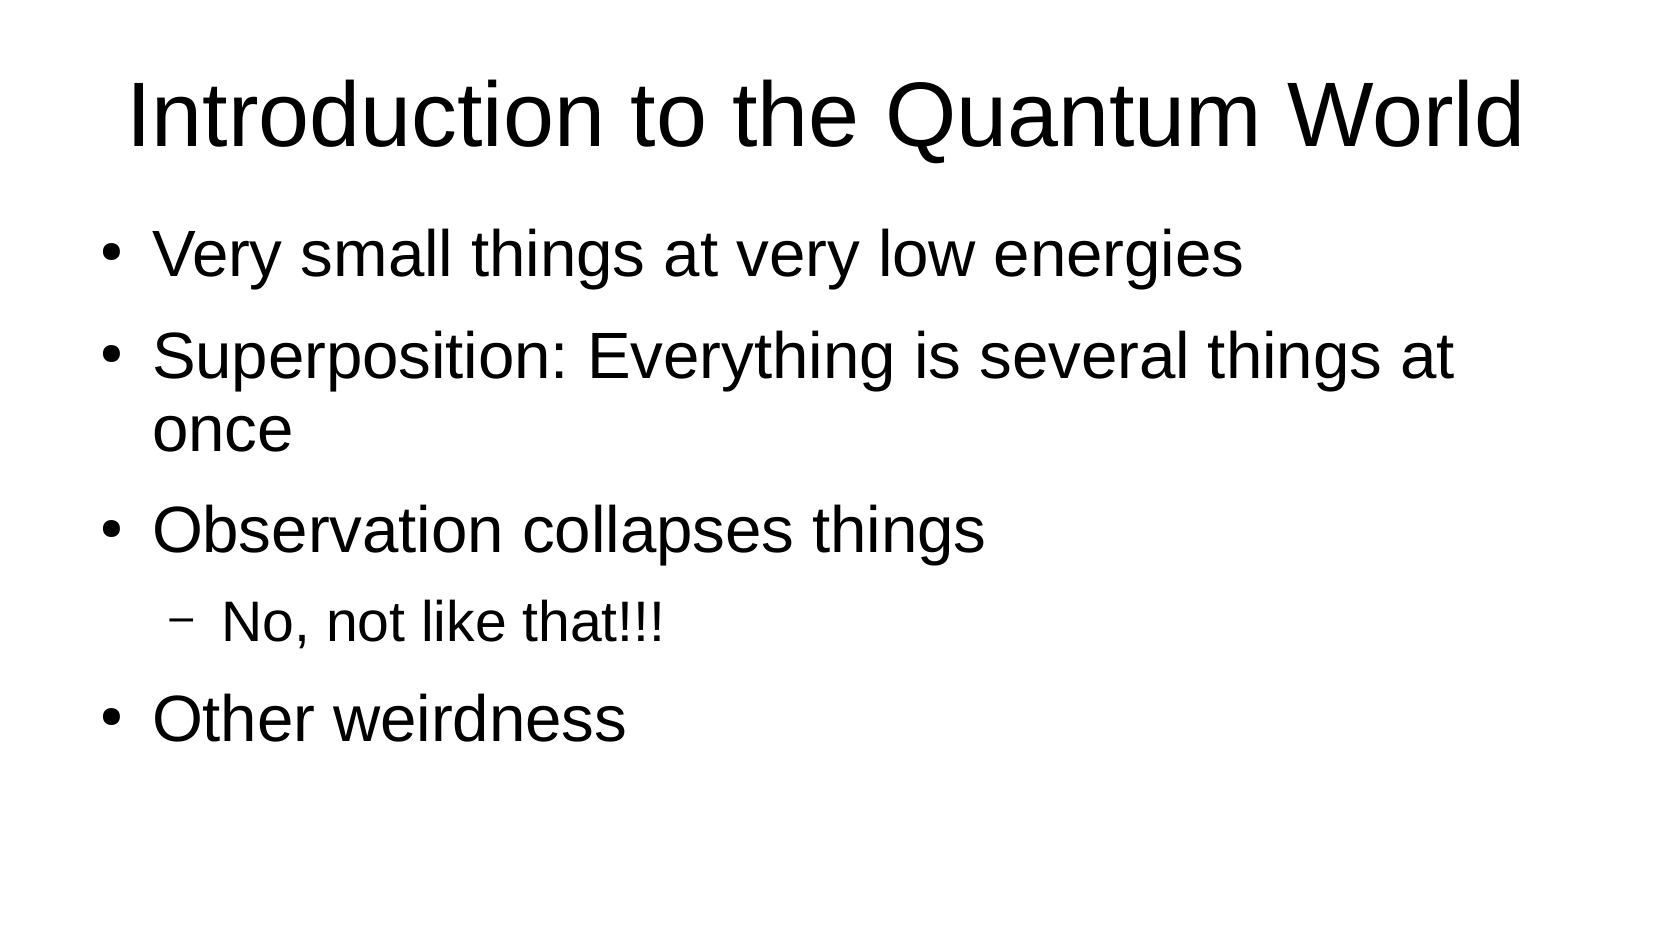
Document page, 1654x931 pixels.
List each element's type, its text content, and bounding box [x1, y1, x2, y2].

title Introduction to the Quantum World [82, 37, 1571, 193]
list Very small things at very low energies Superposition: Everything is several things at once Observation collapses things No, not like that!!! Other weirdness [82, 217, 1571, 758]
